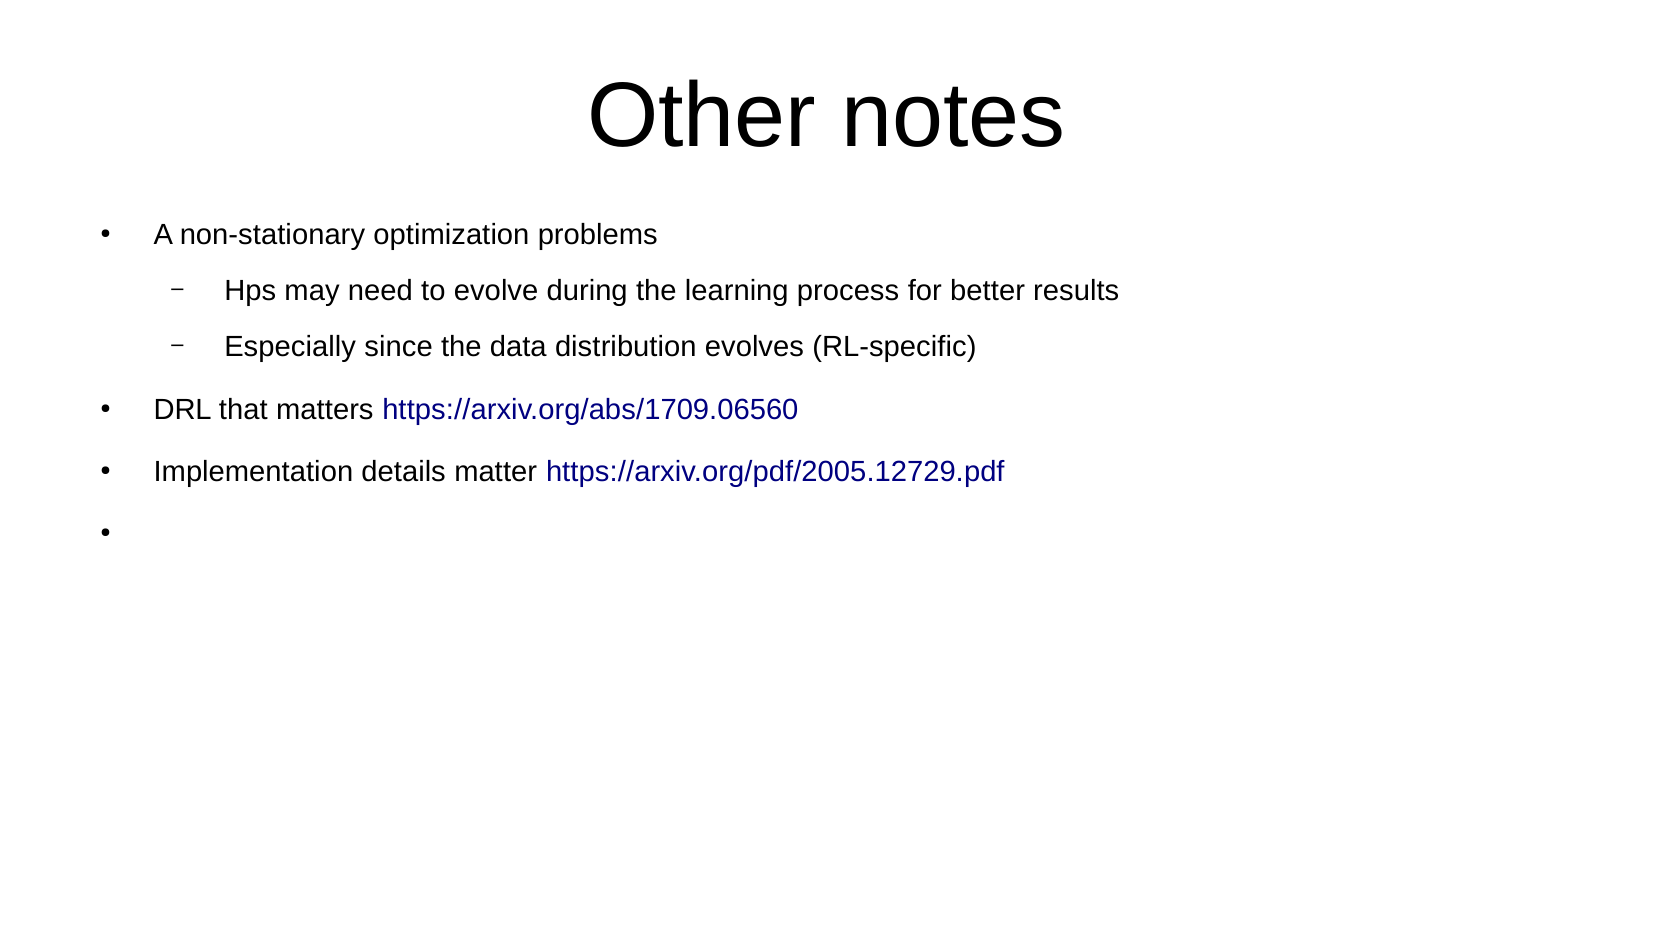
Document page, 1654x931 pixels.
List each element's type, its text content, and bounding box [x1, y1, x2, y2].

list A non-stationary optimization problems Hps may need to evolve during the learning process for better results Especially since the data distribution evolves (RL-specific) DRL that matters https://arxiv.org/abs/1709.06560 Implementation details matter https://arxiv.org/pdf/2005.12729.pdf [82, 217, 1571, 758]
title Other notes [82, 37, 1571, 193]
